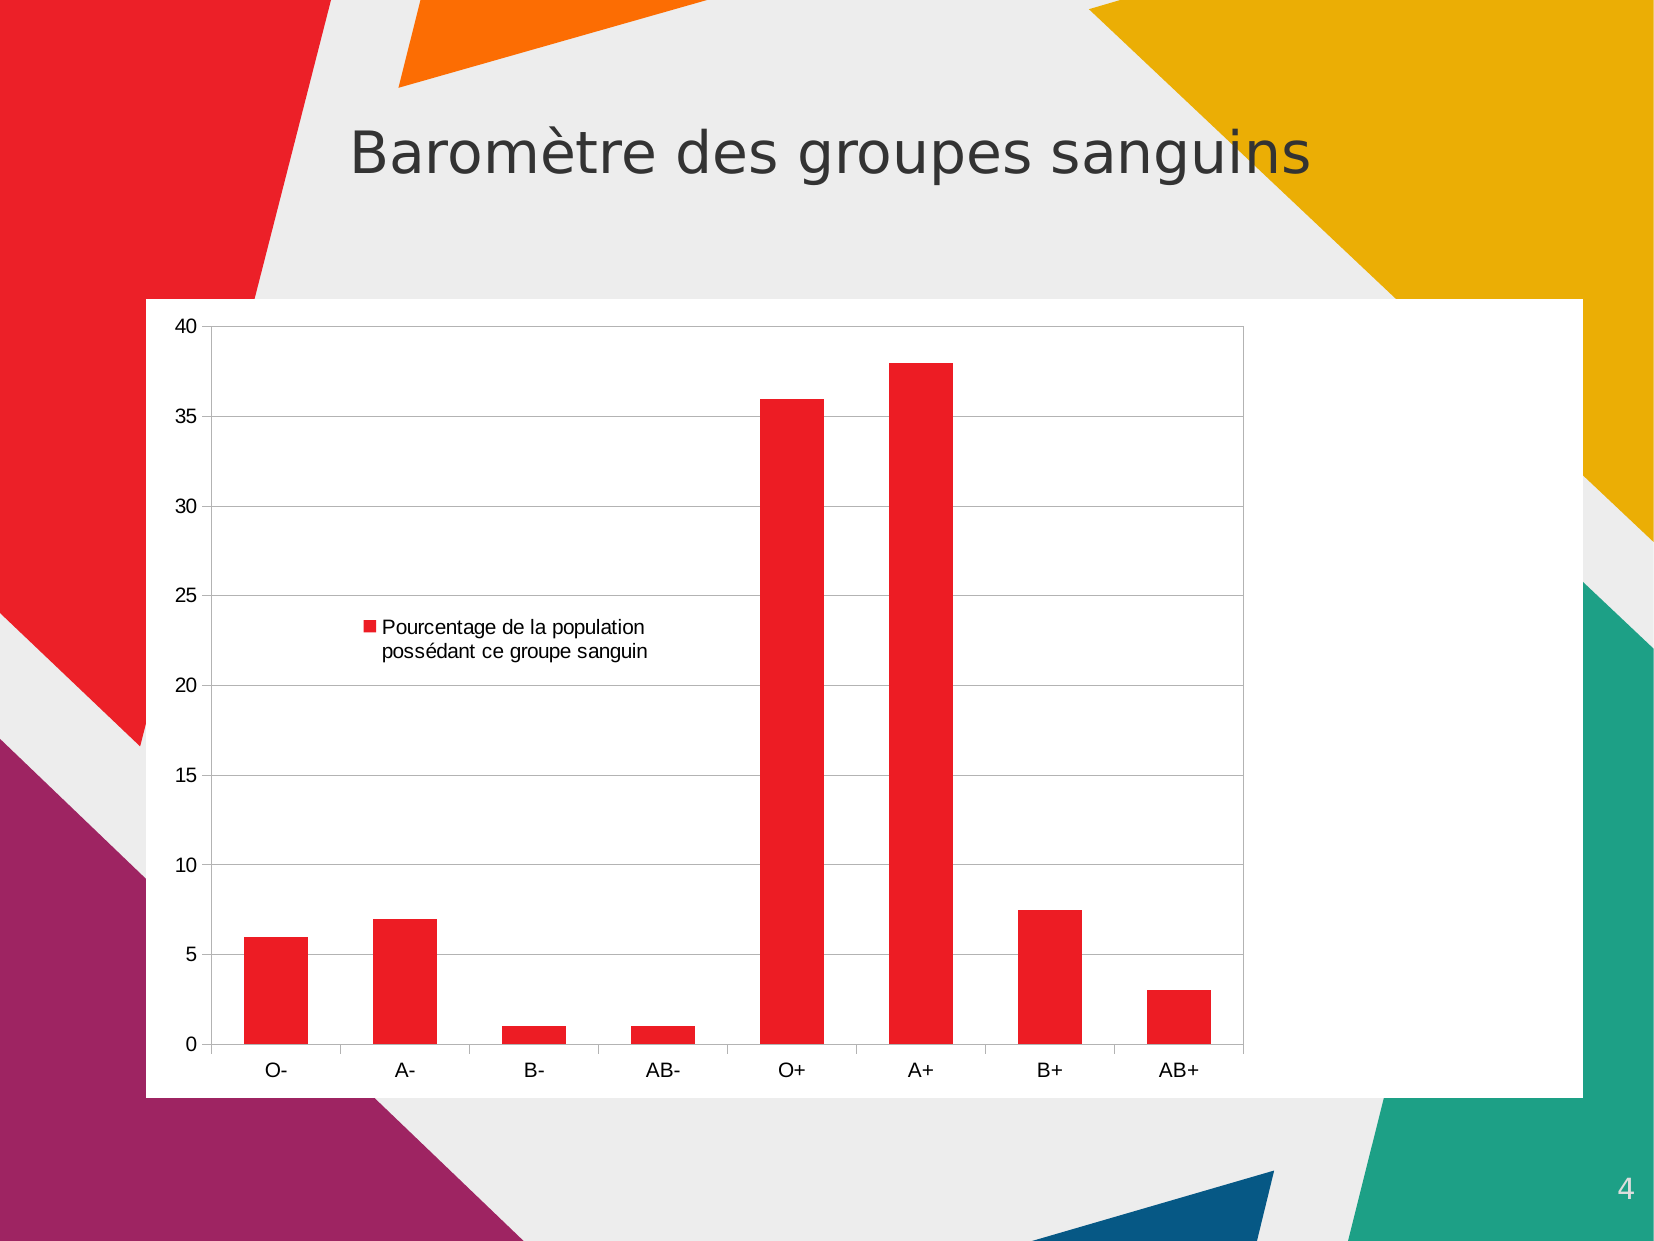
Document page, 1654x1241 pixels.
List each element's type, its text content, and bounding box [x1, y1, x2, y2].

chart [146, 299, 1583, 1099]
title Baromètre des groupes sanguins [289, 49, 1372, 257]
